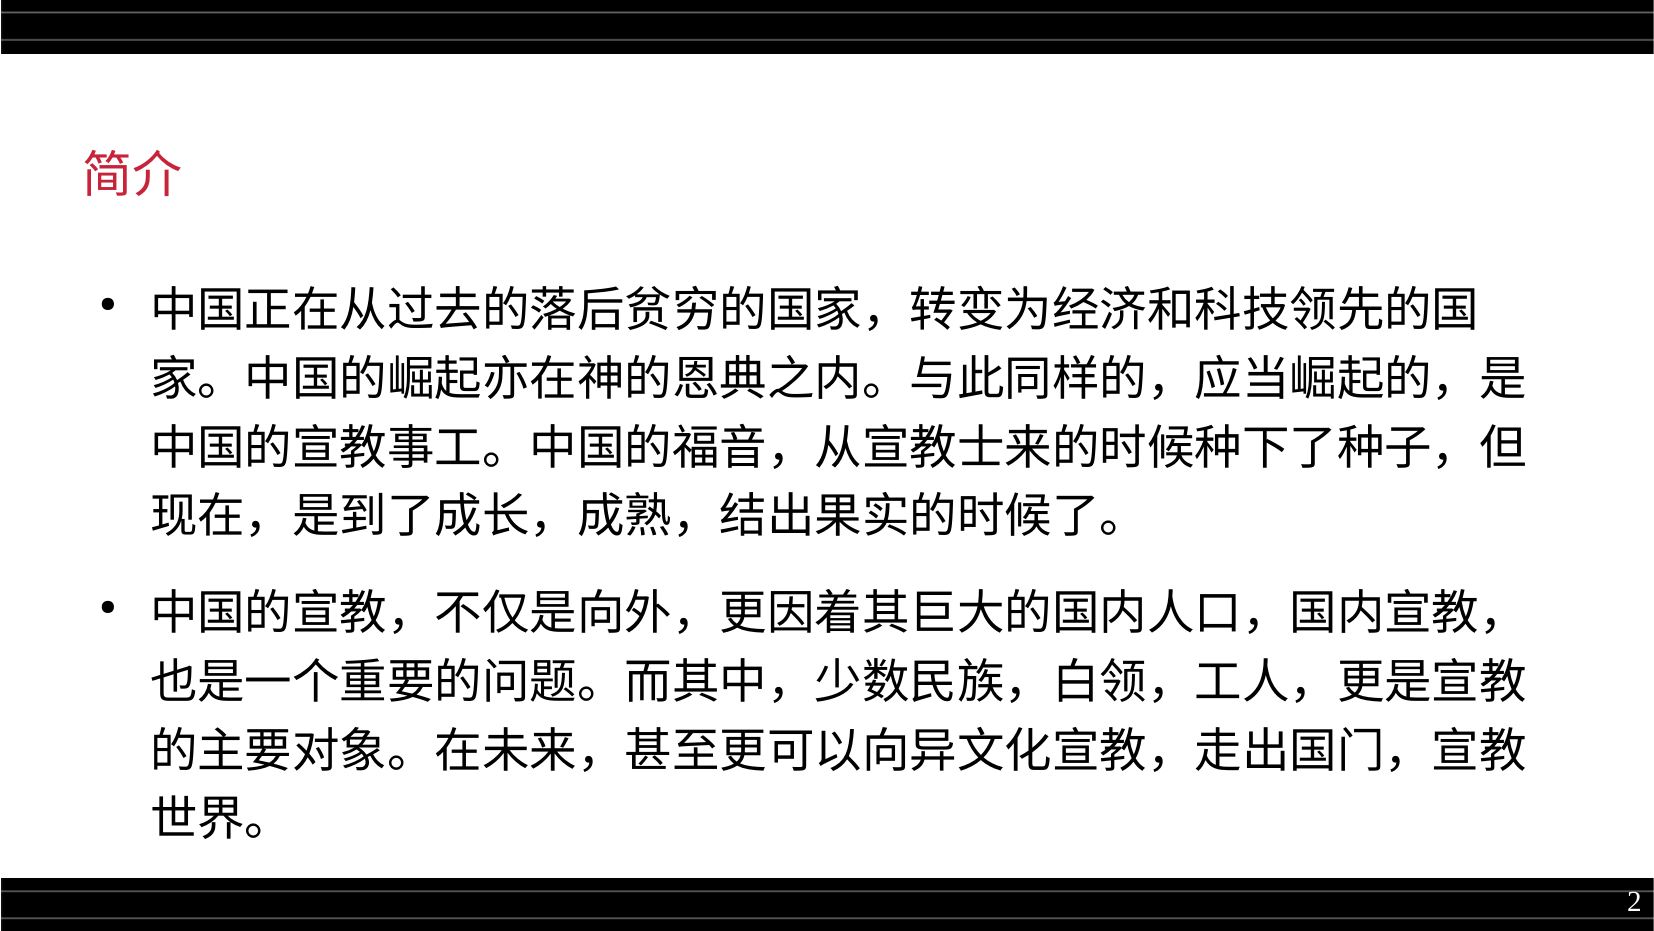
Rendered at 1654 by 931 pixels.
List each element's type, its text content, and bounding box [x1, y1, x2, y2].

picture [1, 878, 1654, 931]
list 中国正在从过去的落后贫穷的国家，转变为经济和科技领先的国家。中国的崛起亦在神的恩典之内。与此同样的，应当崛起的，是中国的宣教事工。中国的福音，从宣教士来的时候种下了种子，但现在，是到了成长，成熟，结出果实的时候了。 中国的宣教，不仅是向外，更因着其巨大的国内人口，国内宣教，也是一个重要的问题。而其中，少数民族，白领，工人，更是宣教的主要对象。在未来，甚至更可以向异文化宣教，走出国门，宣教世界。 [82, 271, 1571, 851]
picture [1, 0, 1654, 54]
title 简介 [82, 92, 1571, 249]
